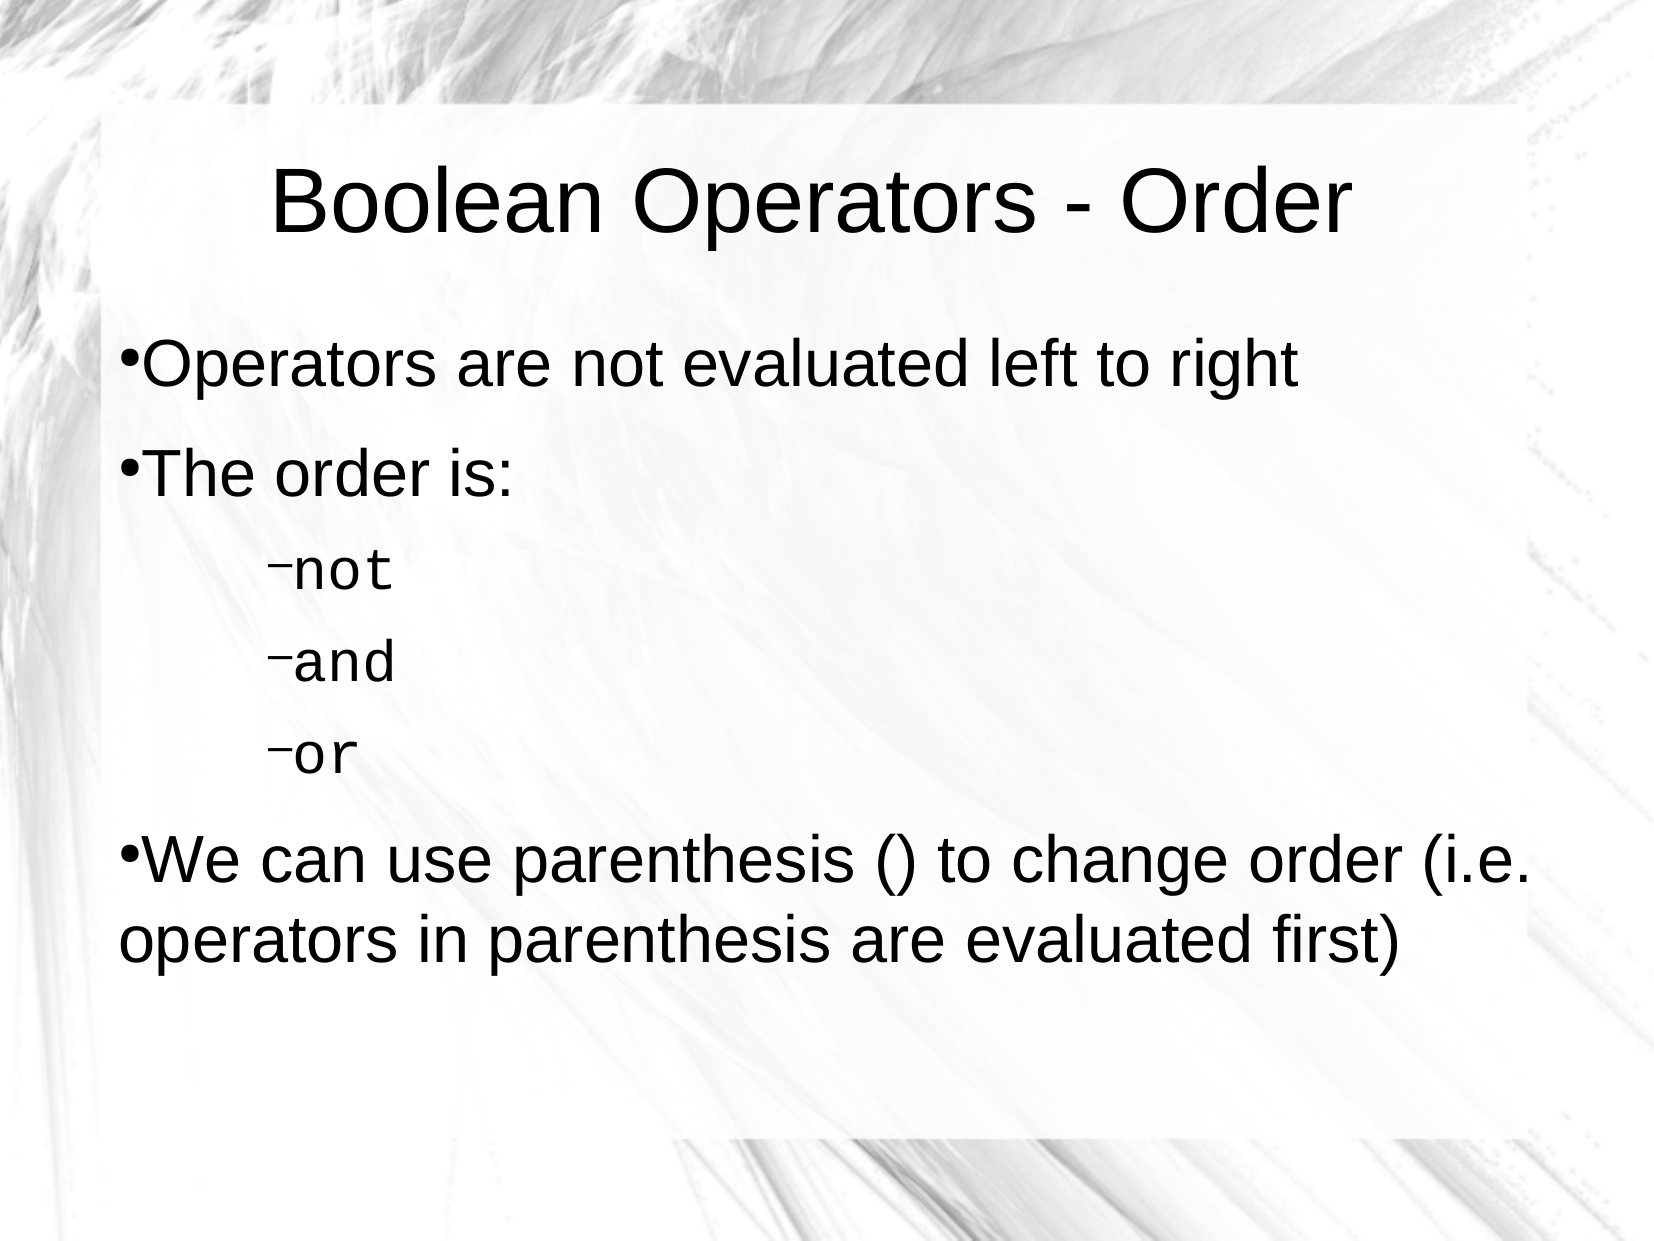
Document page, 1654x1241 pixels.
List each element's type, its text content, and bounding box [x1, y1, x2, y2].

list Operators are not evaluated left to right The order is: not and or We can use parenthesis () to change order (i.e. operators in parenthesis are evaluated first) [118, 319, 1571, 1012]
title Boolean Operators - Order [118, 112, 1506, 281]
